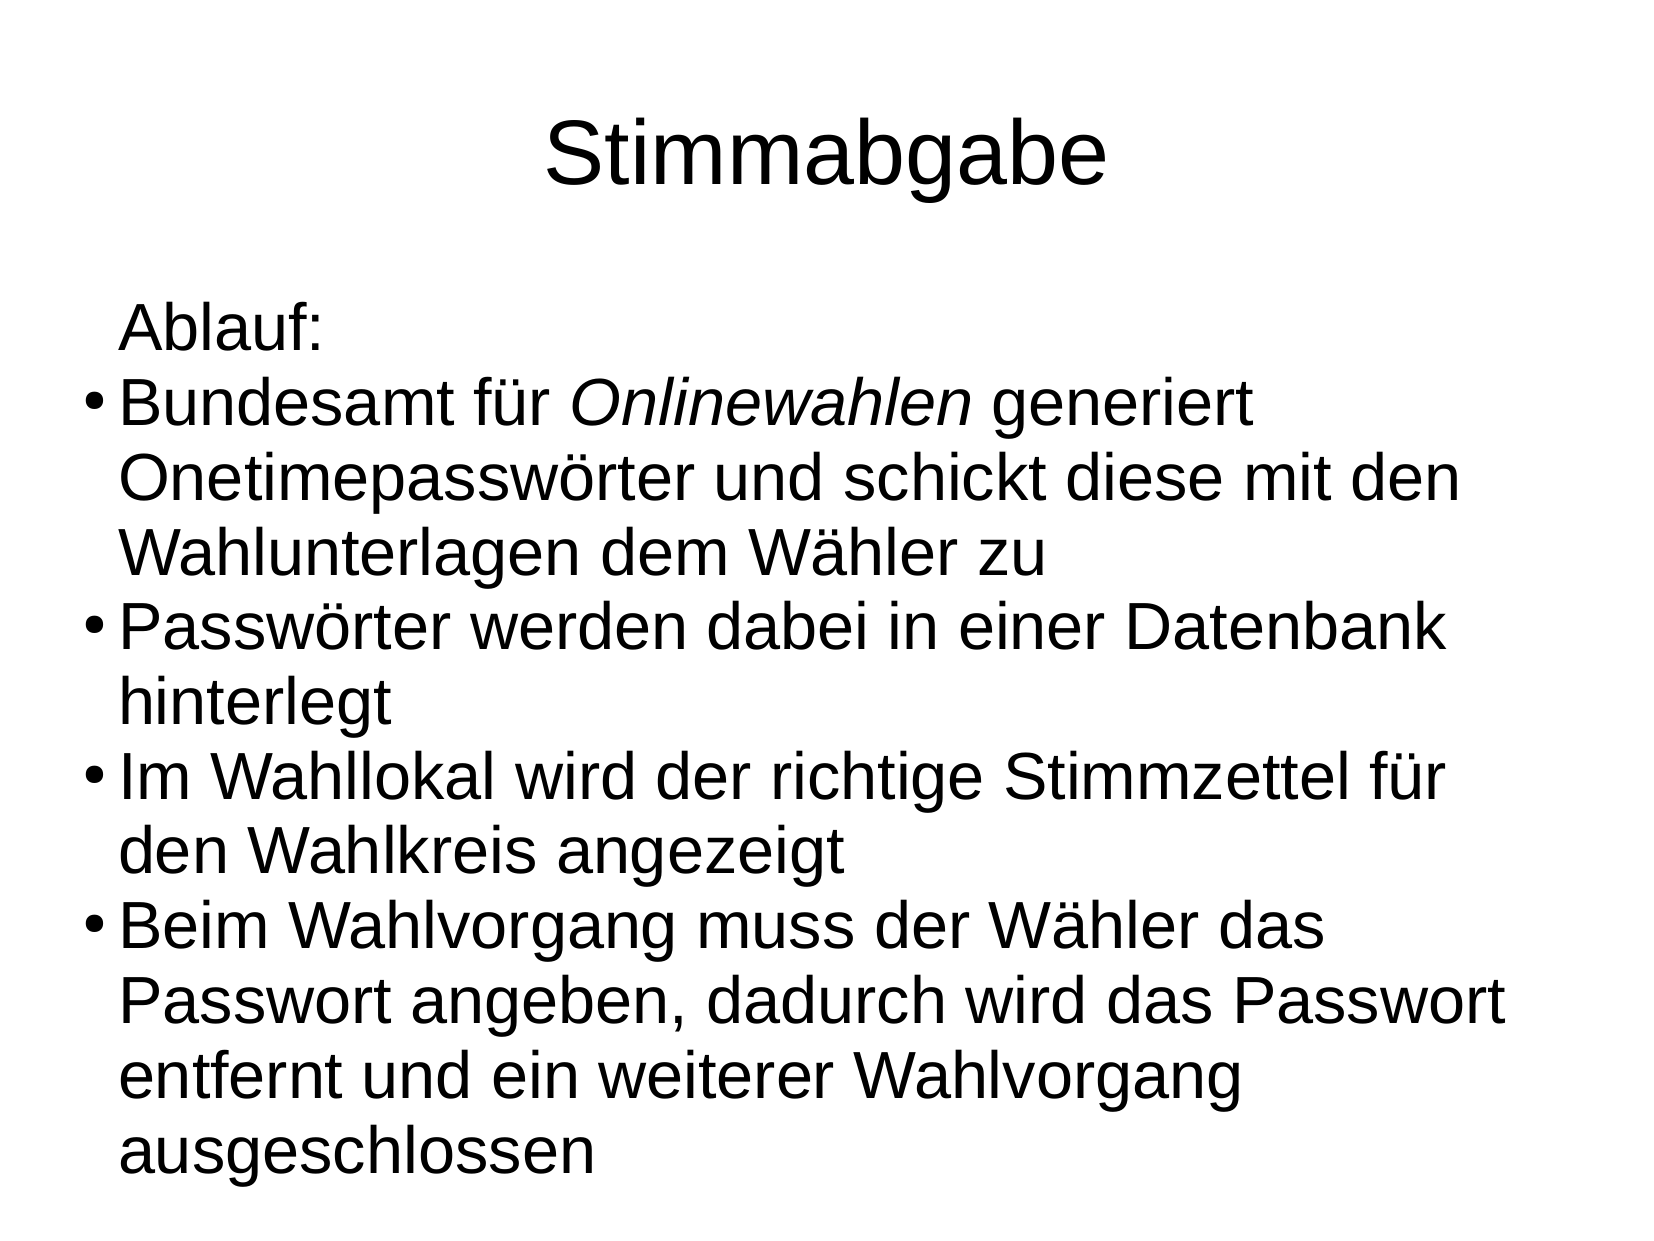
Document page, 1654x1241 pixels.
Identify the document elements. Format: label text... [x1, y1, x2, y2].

title Stimmabgabe [82, 49, 1571, 257]
subtitle Ablauf: Bundesamt für Onlinewahlen generiert Onetimepasswörter und schickt diese mit den Wahlunterlagen dem Wähler zu Passwörter werden dabei in einer Datenbank hinterlegt Im Wahllokal wird der richtige Stimmzettel für den Wahlkreis angezeigt Beim Wahlvorgang muss der Wähler das Passwort angeben, dadurch wird das Passwort entfernt und ein weiterer Wahlvorgang ausgeschlossen [82, 290, 1571, 1188]
